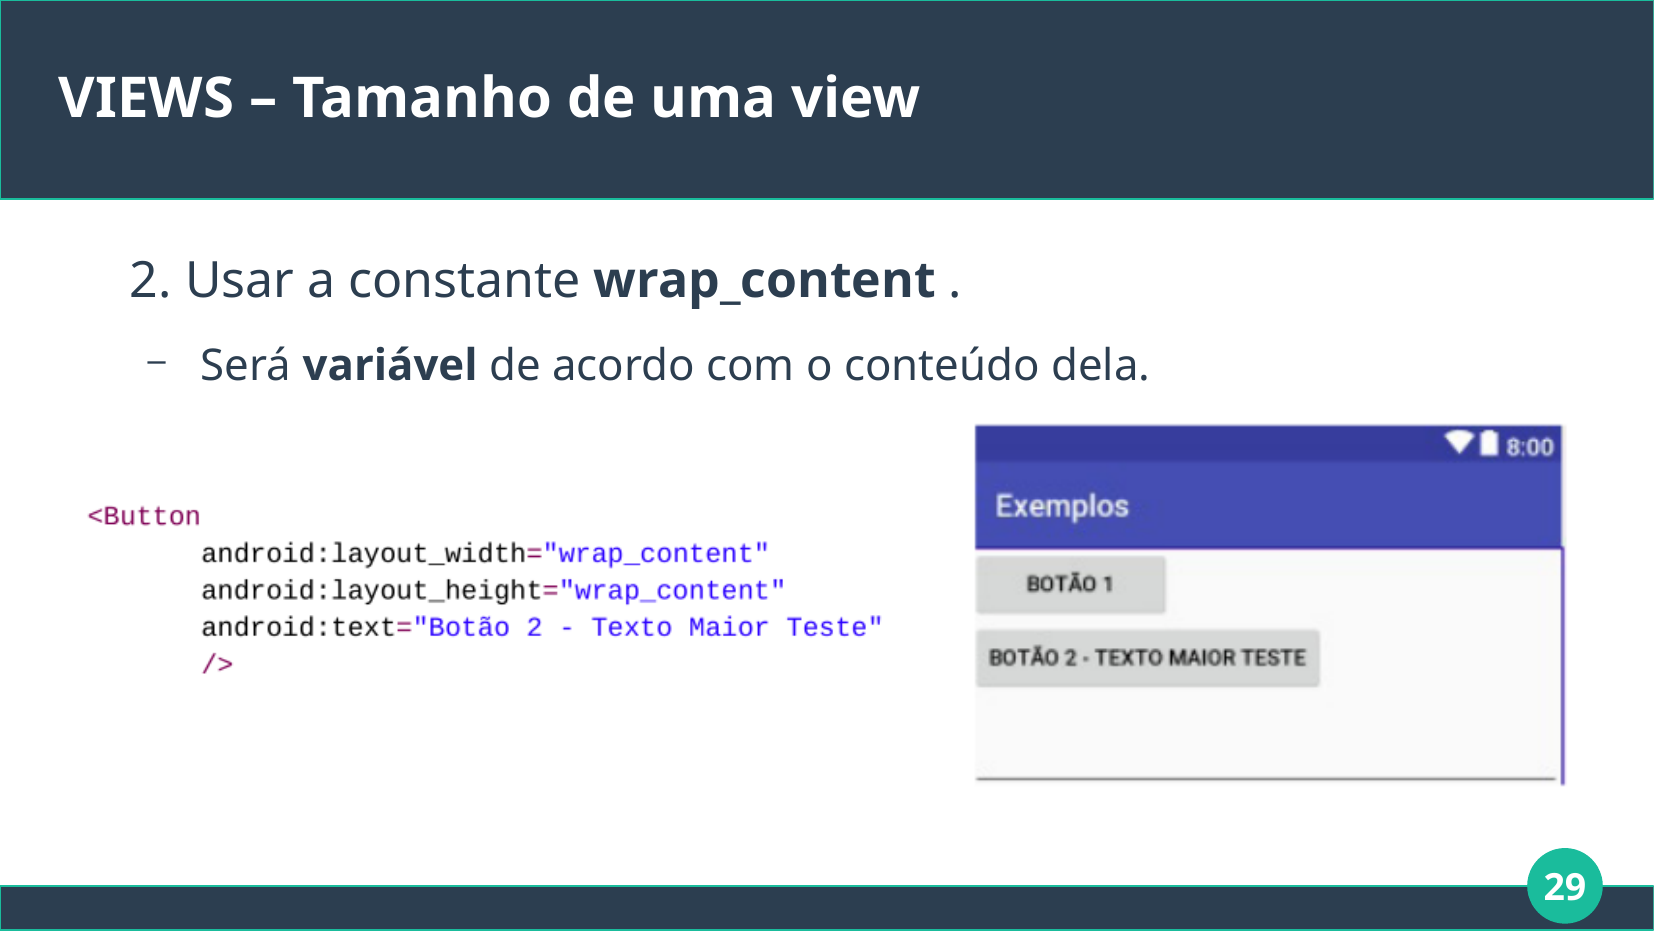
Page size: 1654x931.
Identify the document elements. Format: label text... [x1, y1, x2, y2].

list 2. Usar a constante wrap_content . Será variável de acordo com o conteúdo dela. [59, 243, 1595, 864]
picture [77, 501, 916, 702]
picture [962, 413, 1598, 798]
title VIEWS – Tamanho de uma view [59, 37, 1595, 155]
